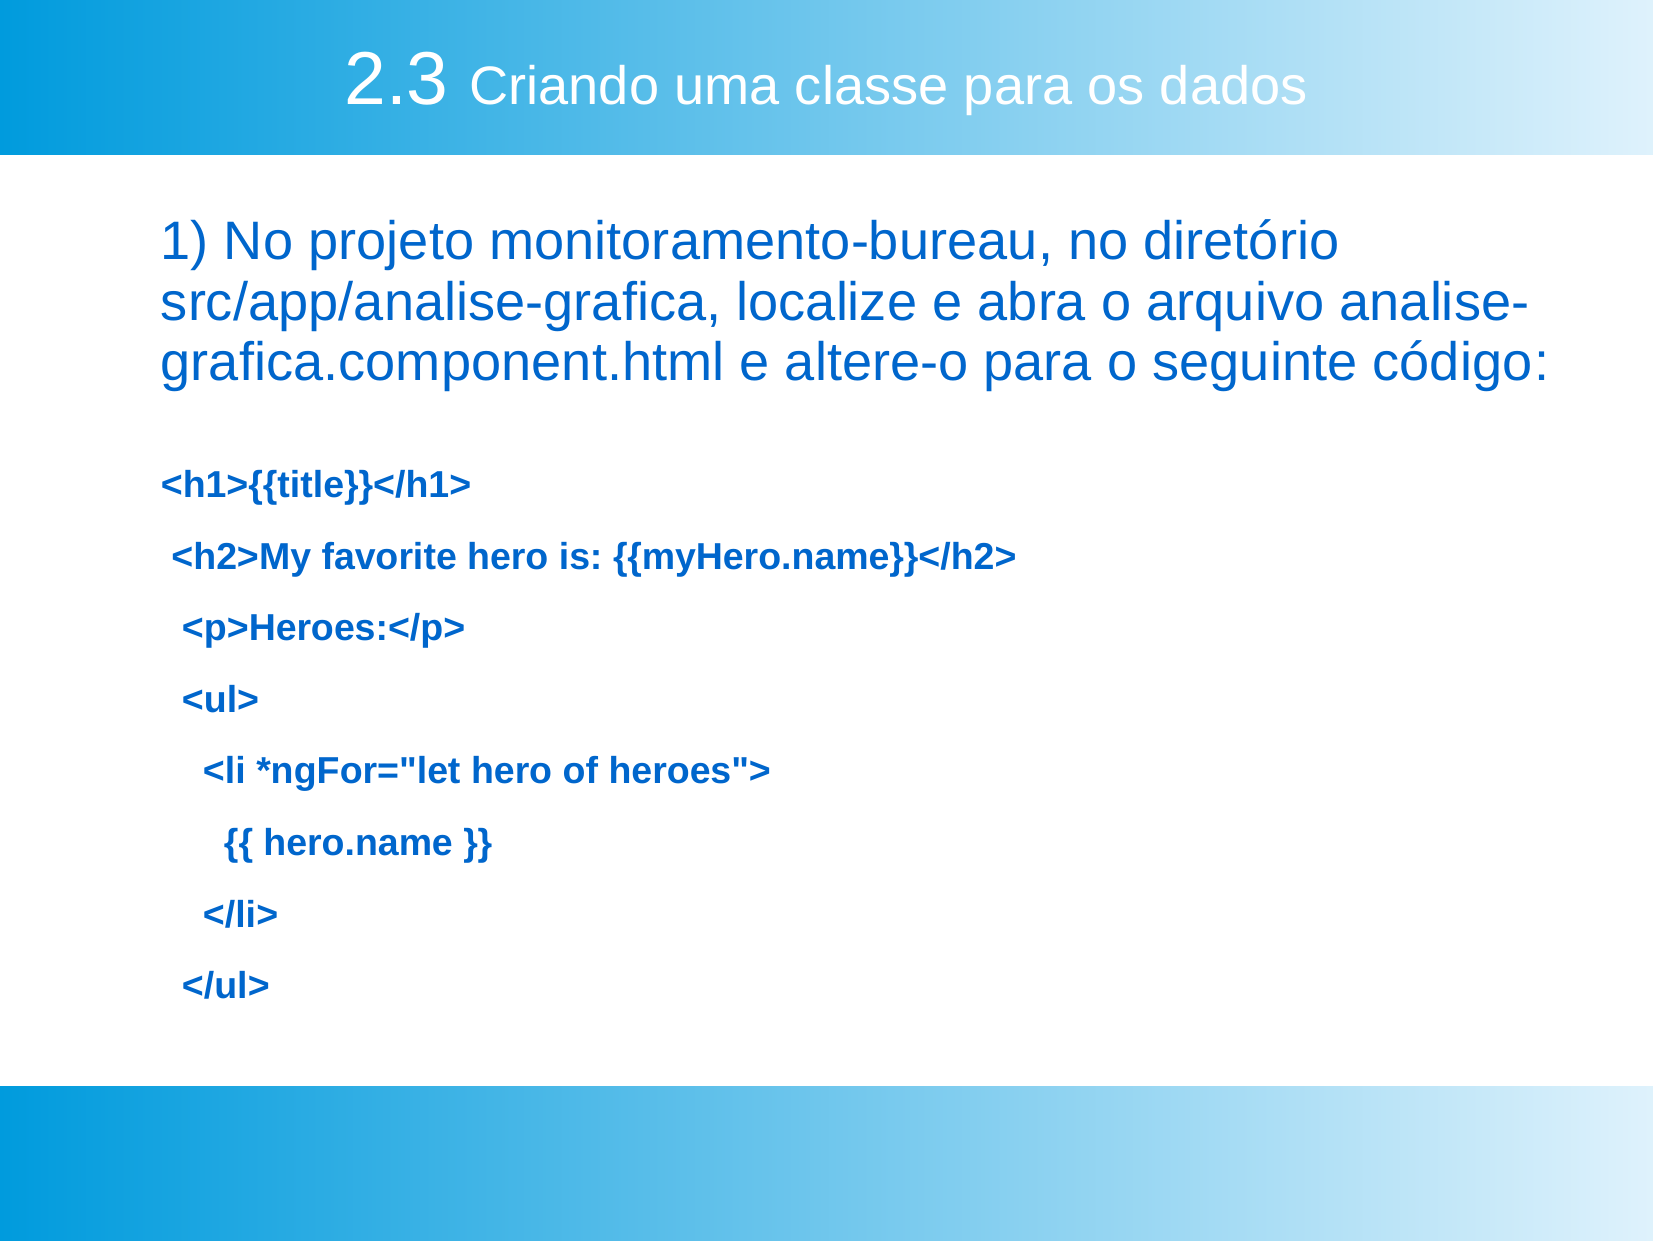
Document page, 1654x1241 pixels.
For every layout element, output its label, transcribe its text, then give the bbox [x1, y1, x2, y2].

title 2.3 Criando uma classe para os dados [82, 5, 1571, 151]
list 1) No projeto monitoramento-bureau, no diretório src/app/analise-grafica, localize e abra o arquivo analise-grafica.component.html e altere-o para o seguinte código: <h1>{{title}}</h1> <h2>My favorite hero is: {{myHero.name}}</h2> <p>Heroes:</p> <ul> <li *ngFor="let hero of heroes"> {{ hero.name }} </li> </ul> [90, 210, 1579, 1021]
